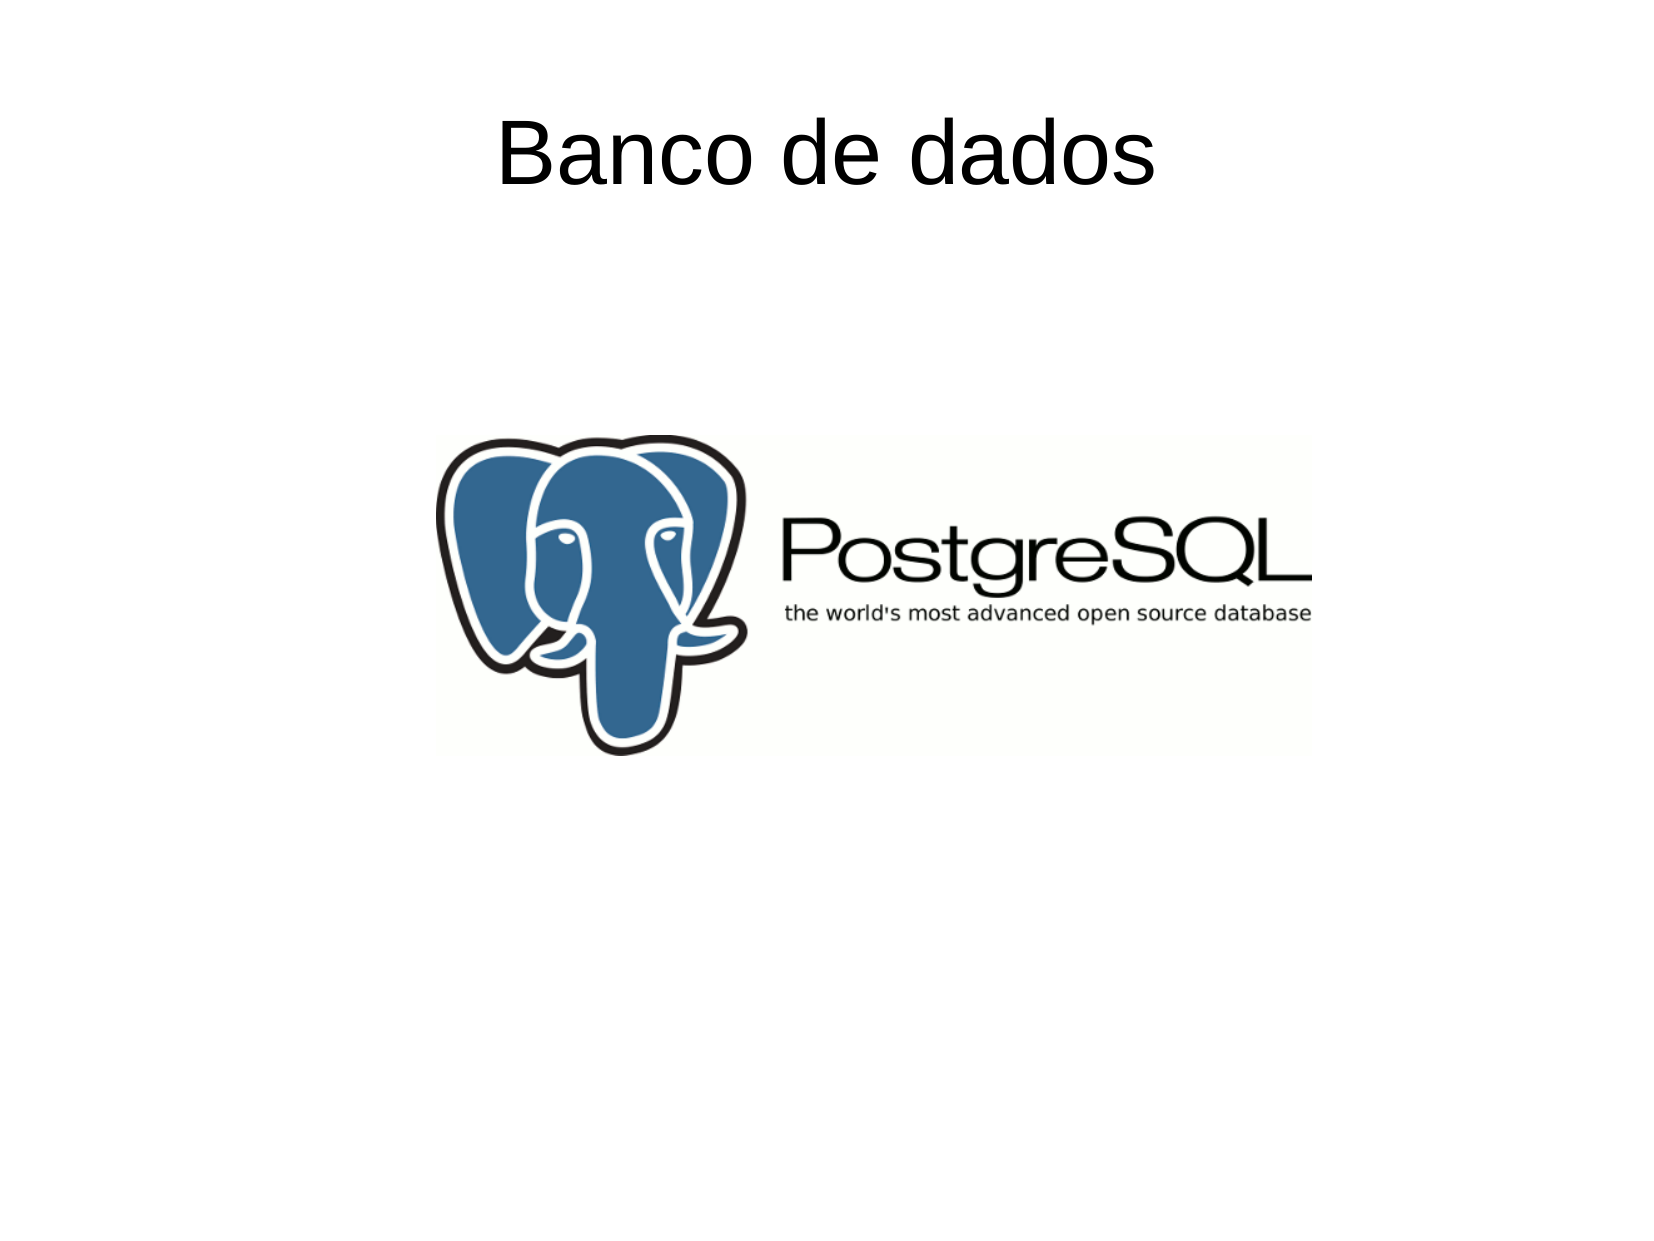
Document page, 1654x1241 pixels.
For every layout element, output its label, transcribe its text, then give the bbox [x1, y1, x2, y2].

title Banco de dados [82, 49, 1571, 257]
picture [436, 435, 1312, 756]
